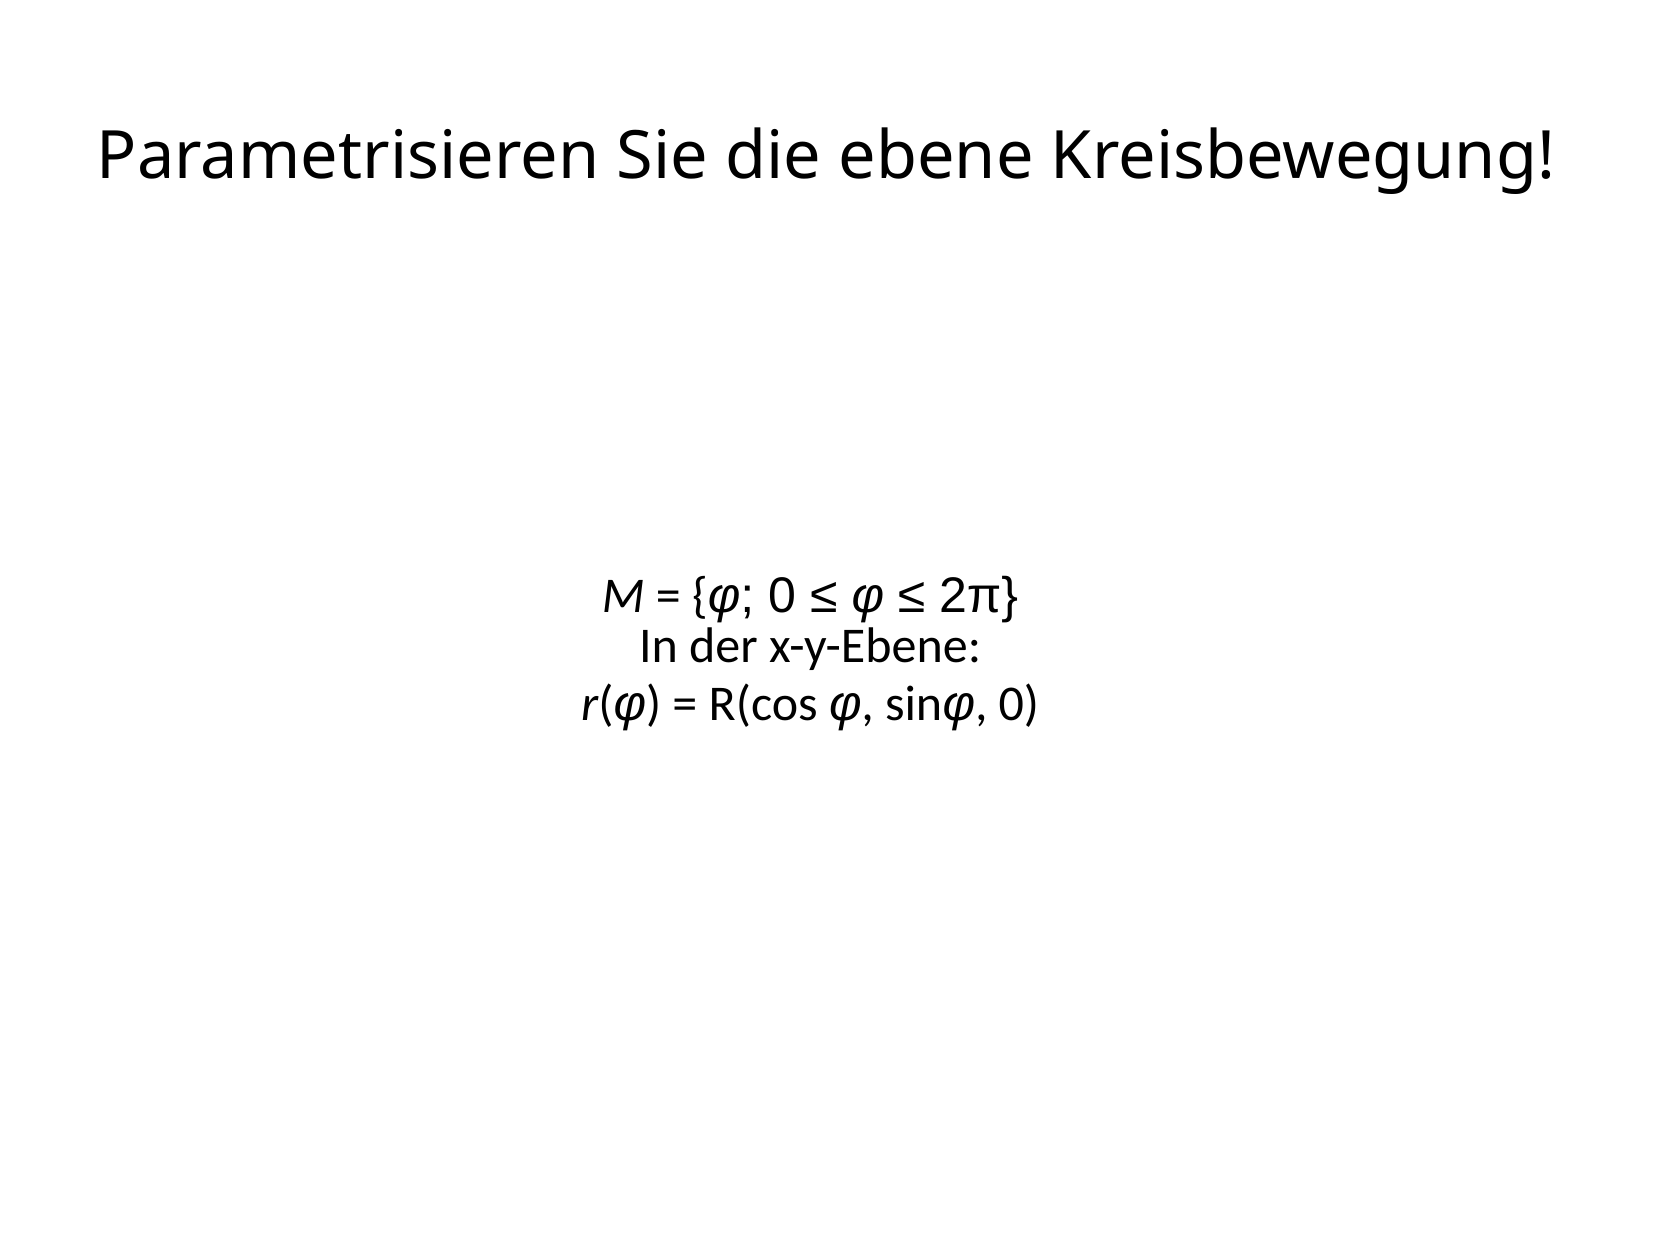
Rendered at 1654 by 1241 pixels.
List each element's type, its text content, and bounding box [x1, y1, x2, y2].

subtitle M = {φ; 0 ≤ φ ≤ 2π} In der x-y-Ebene: r(φ) = R(cos φ, sinφ, 0) [82, 290, 1538, 1010]
title Parametrisieren Sie die ebene Kreisbewegung! [82, 49, 1571, 257]
